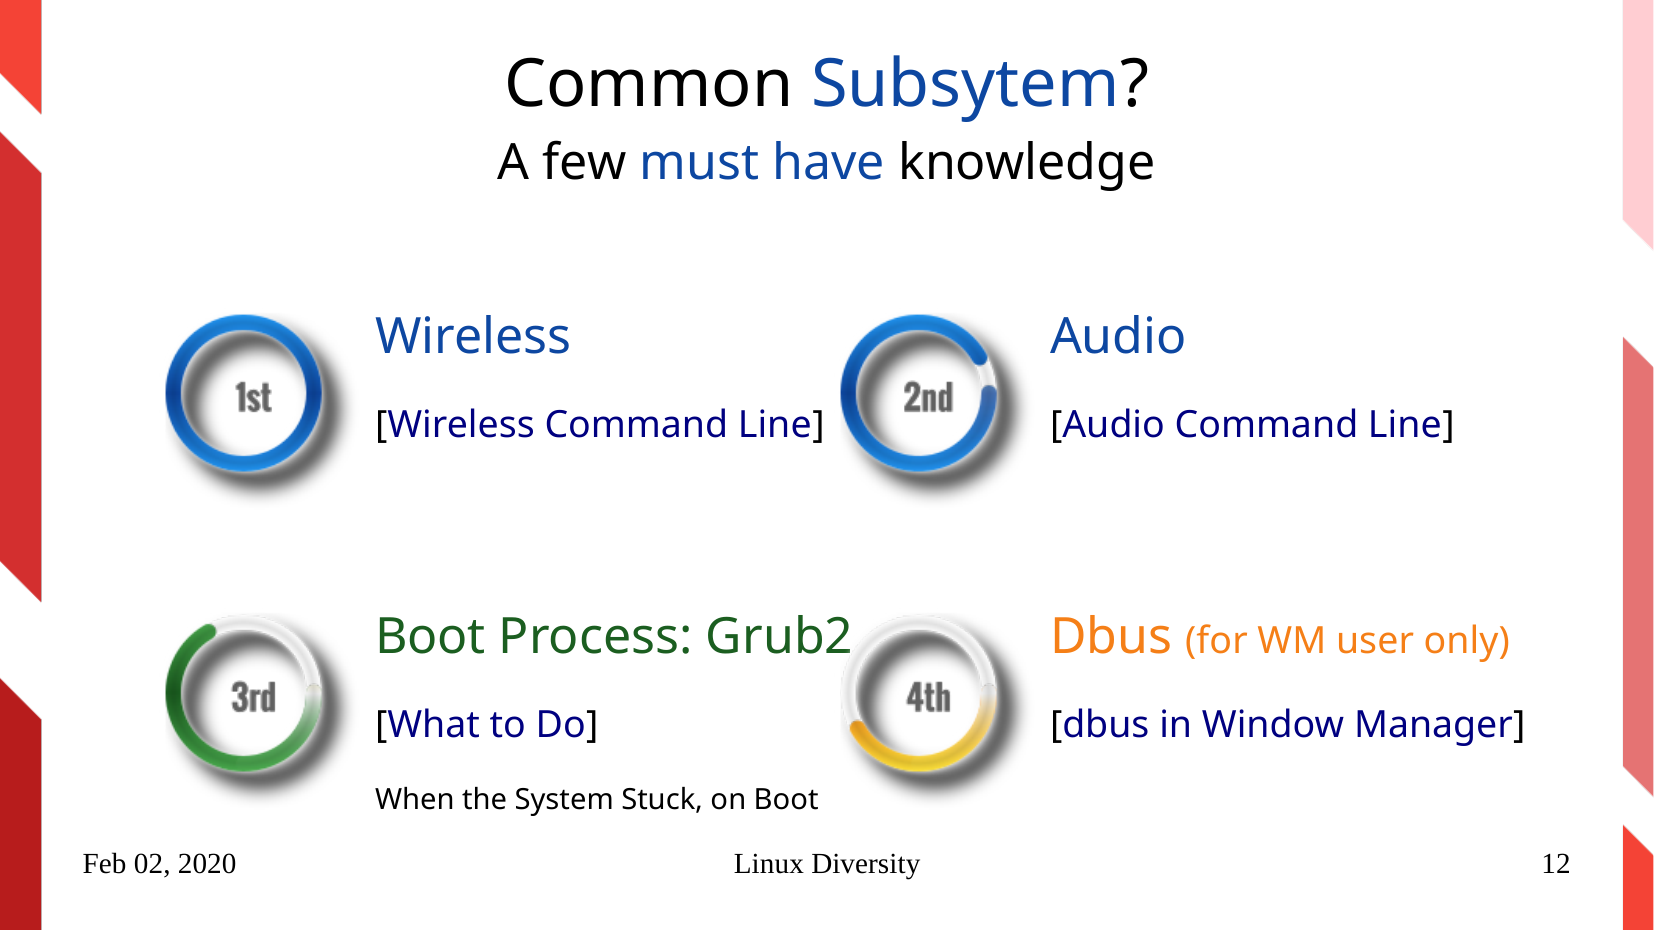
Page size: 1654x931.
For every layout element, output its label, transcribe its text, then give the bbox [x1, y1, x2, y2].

picture [0, 0, 1654, 930]
list Boot Process: Grub2 [What to Do] When the System Stuck, on Boot [375, 600, 1006, 901]
list Audio [Audio Command Line] [1050, 300, 1501, 459]
list Dbus (for WM user only) [dbus in Window Manager] [1050, 600, 1621, 886]
title Common Subsytem? A few must have knowledge [82, 37, 1571, 193]
list Wireless [Wireless Command Line] [375, 300, 825, 459]
